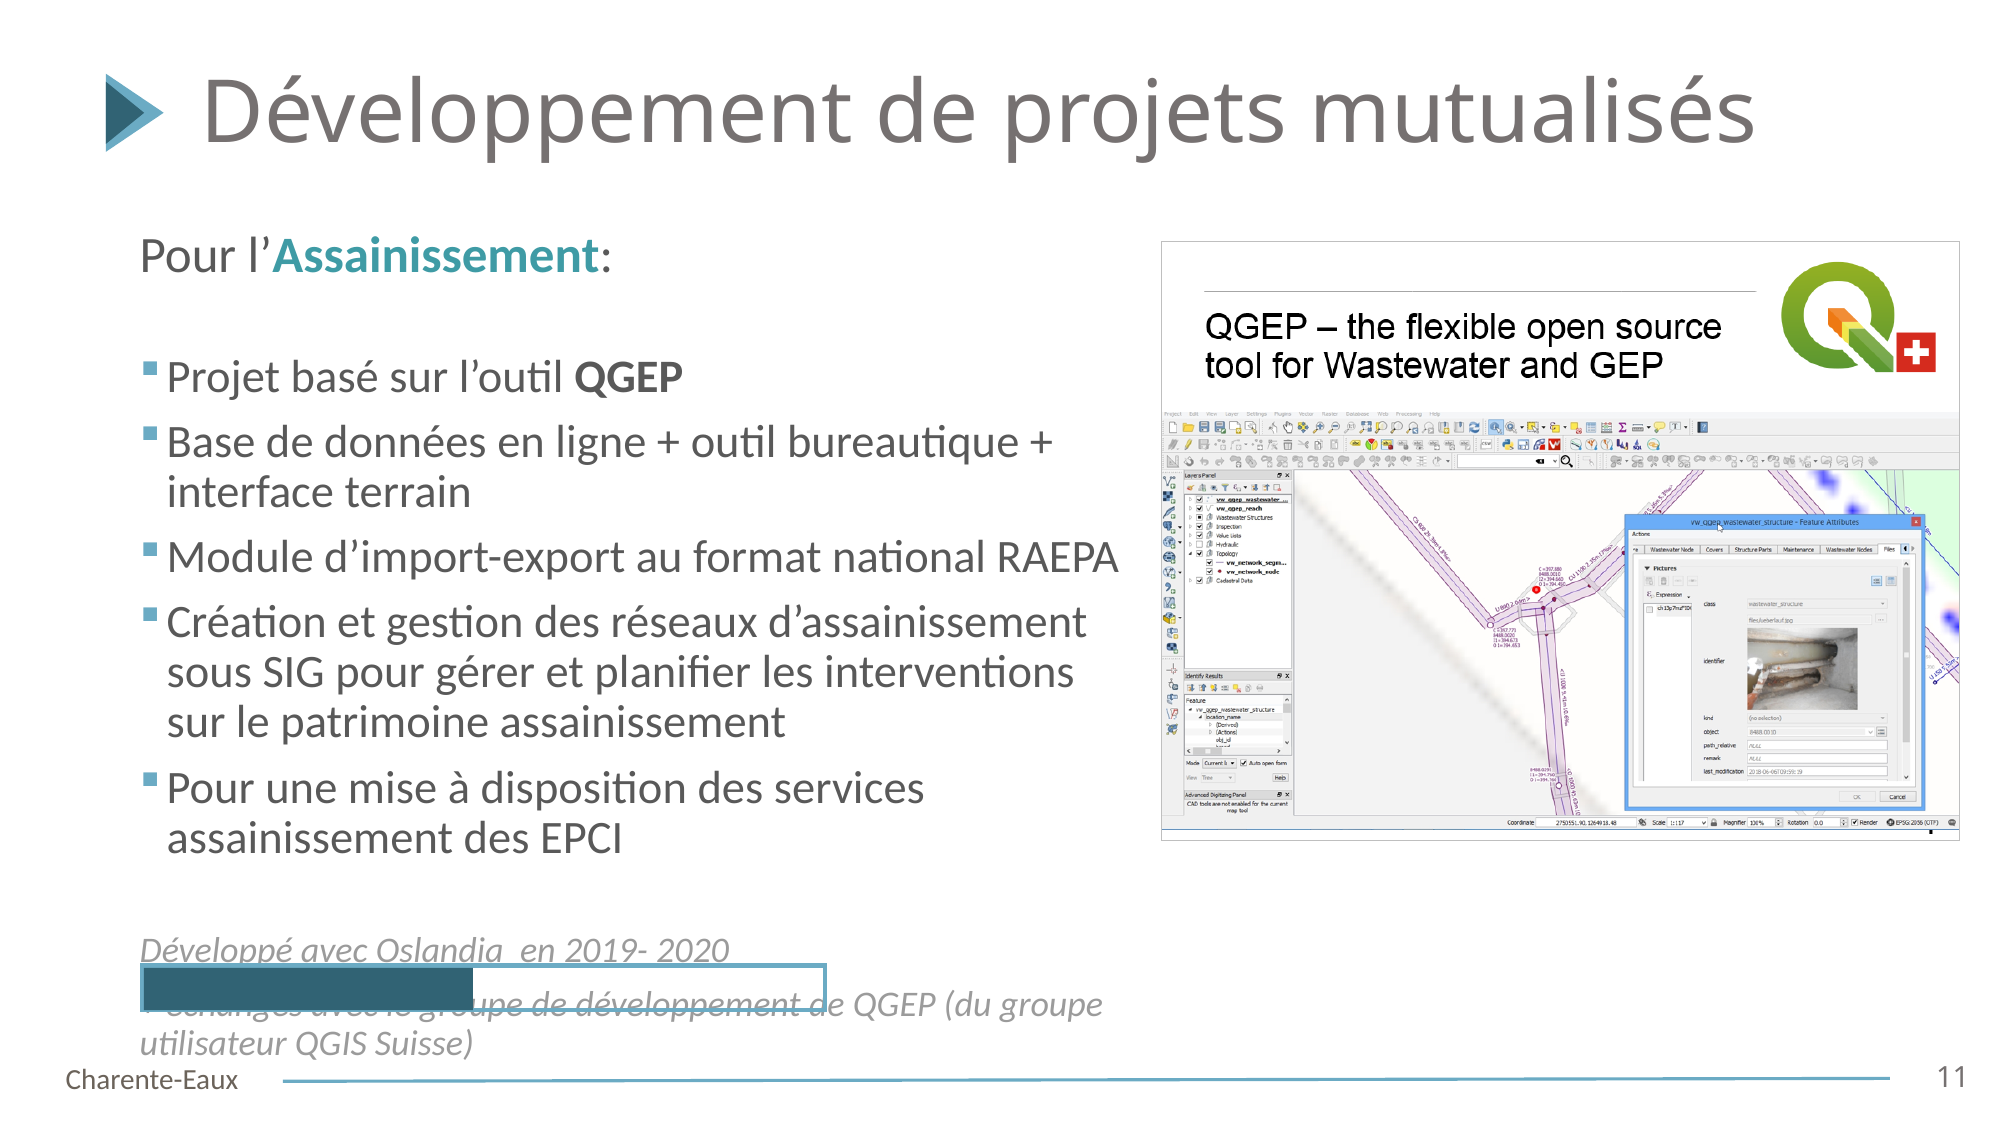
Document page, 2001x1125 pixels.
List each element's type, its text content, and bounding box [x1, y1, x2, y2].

list Pour l’Assainissement: Projet basé sur l’outil QGEP Base de données en ligne + outil bureautique + interface terrain Module d’import-export au format national RAEPA Création et gestion des réseaux d’assainissement sous SIG pour gérer et planifier les interventions sur le patrimoine assainissement Pour une mise à disposition des services assainissement des EPCI Développé avec Oslandia en 2019- 2020 + échanges avec le groupe de développement de QGEP (du groupe utilisateur QGIS Suisse) [124, 221, 1136, 1092]
title Développement de projets mutualisés [185, 59, 1863, 170]
text_box [143, 967, 473, 1011]
picture [1161, 241, 1960, 841]
